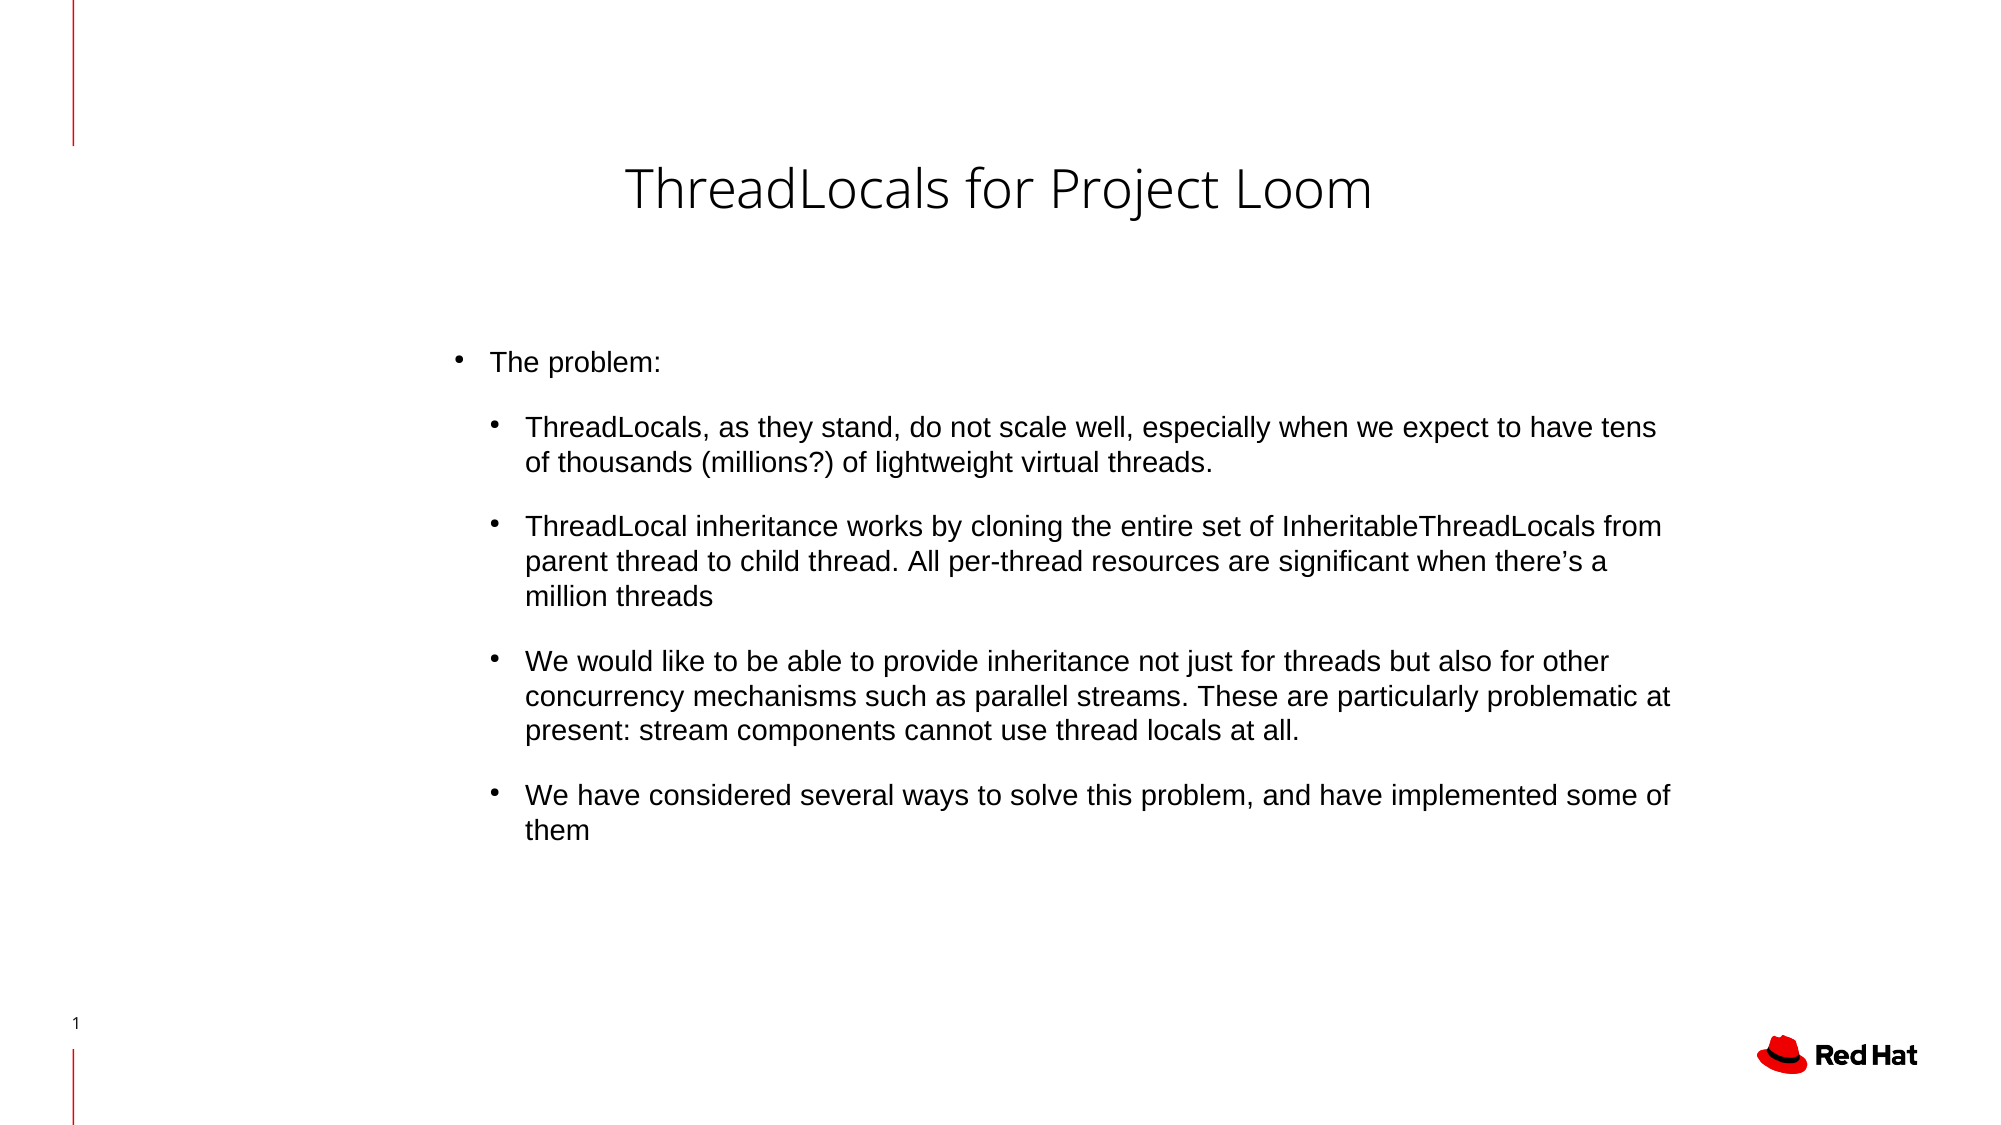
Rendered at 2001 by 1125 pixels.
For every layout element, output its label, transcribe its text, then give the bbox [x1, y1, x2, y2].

text_box The problem: ThreadLocals, as they stand, do not scale well, especially when we expect to have tens of thousands (millions?) of lightweight virtual threads. ThreadLocal inheritance works by cloning the entire set of InheritableThreadLocals from parent thread to child thread. All per-thread resources are significant when there’s a million threads We would like to be able to provide inheritance not just for threads but also for other concurrency mechanisms such as parallel streams. These are particularly problematic at present: stream components cannot use thread locals at all. We have considered several ways to solve this problem, and have implemented some of them [439, 336, 1726, 1018]
picture [1757, 1035, 1918, 1074]
title ThreadLocals for Project Loom [288, 154, 1714, 314]
